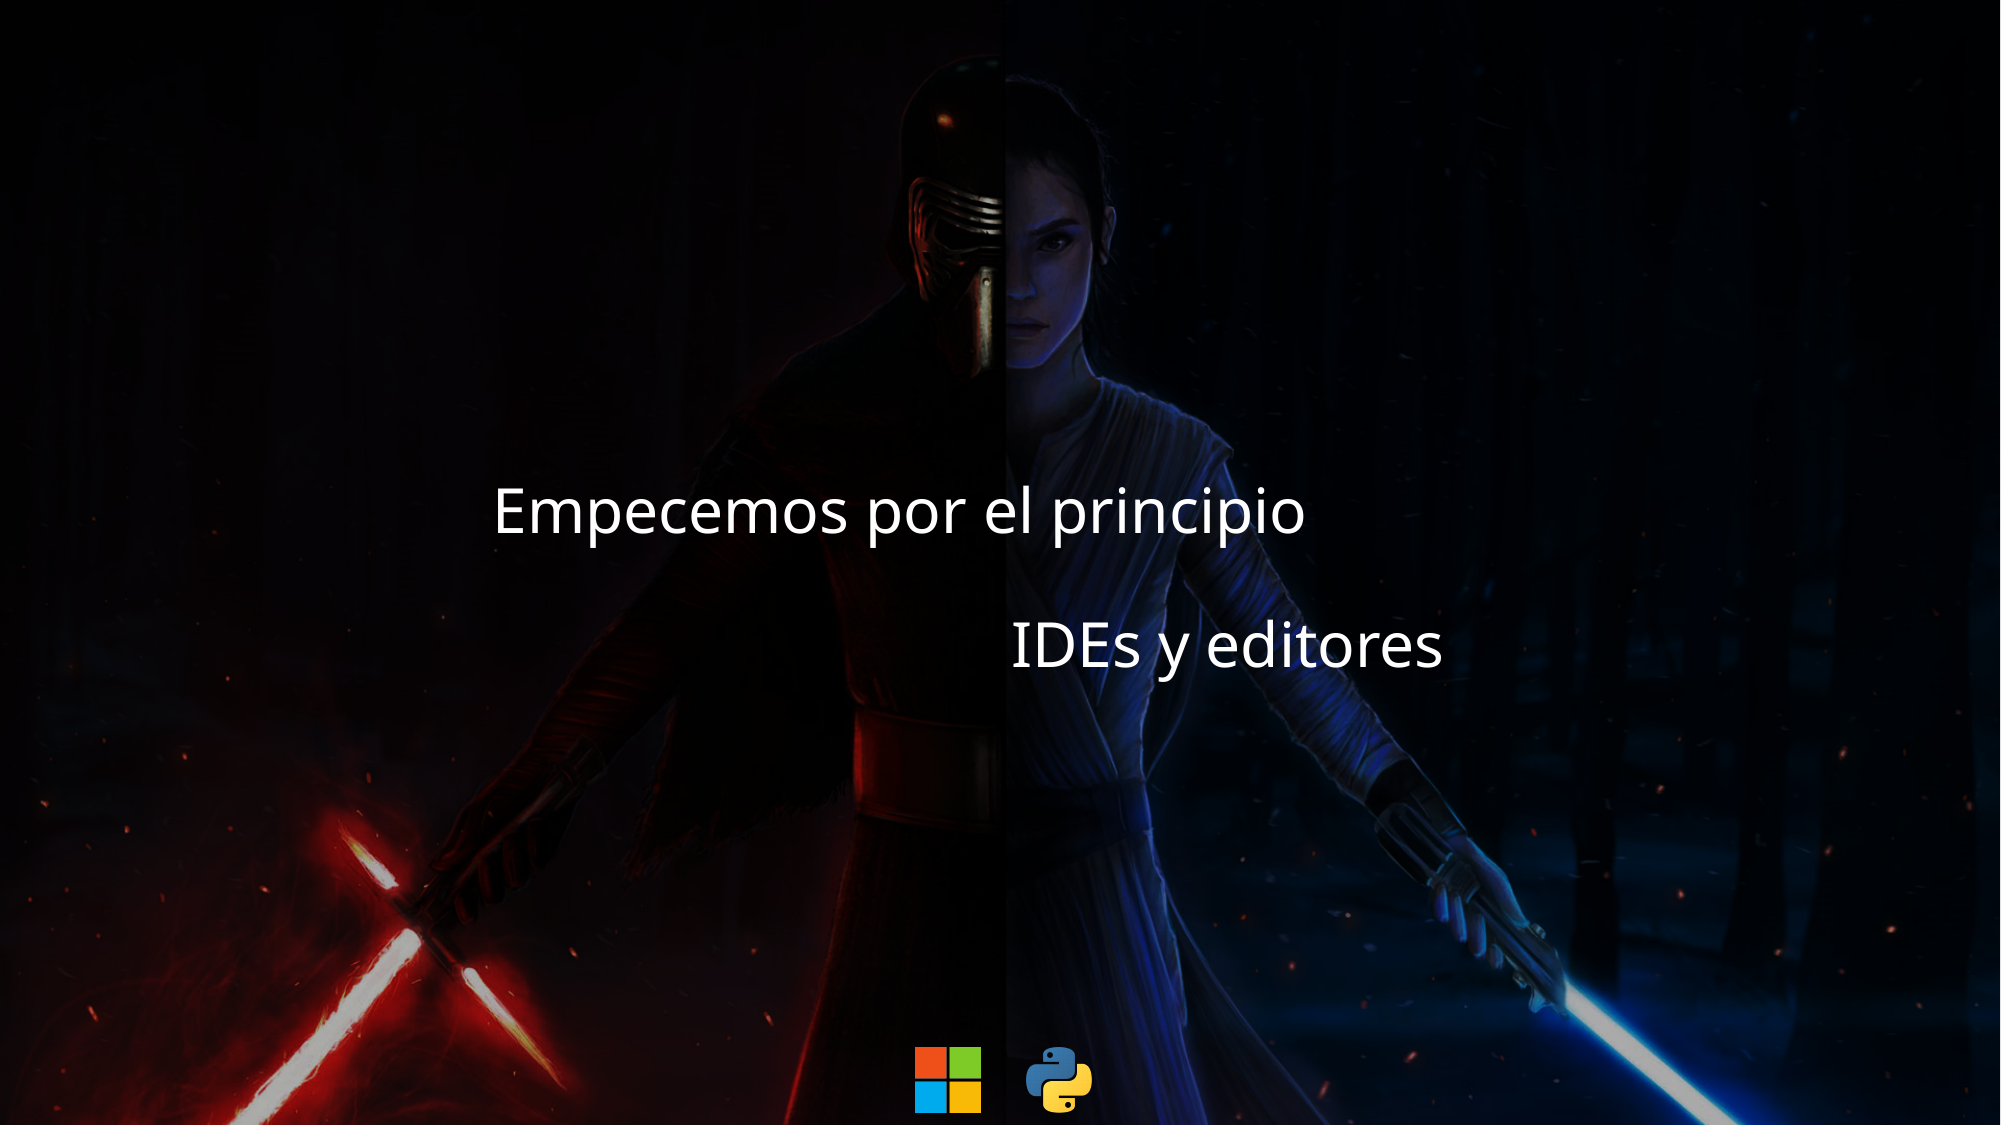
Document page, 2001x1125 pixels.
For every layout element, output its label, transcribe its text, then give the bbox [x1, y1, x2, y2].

title Empecemos por el principio IDEs y editores [477, 471, 1863, 690]
